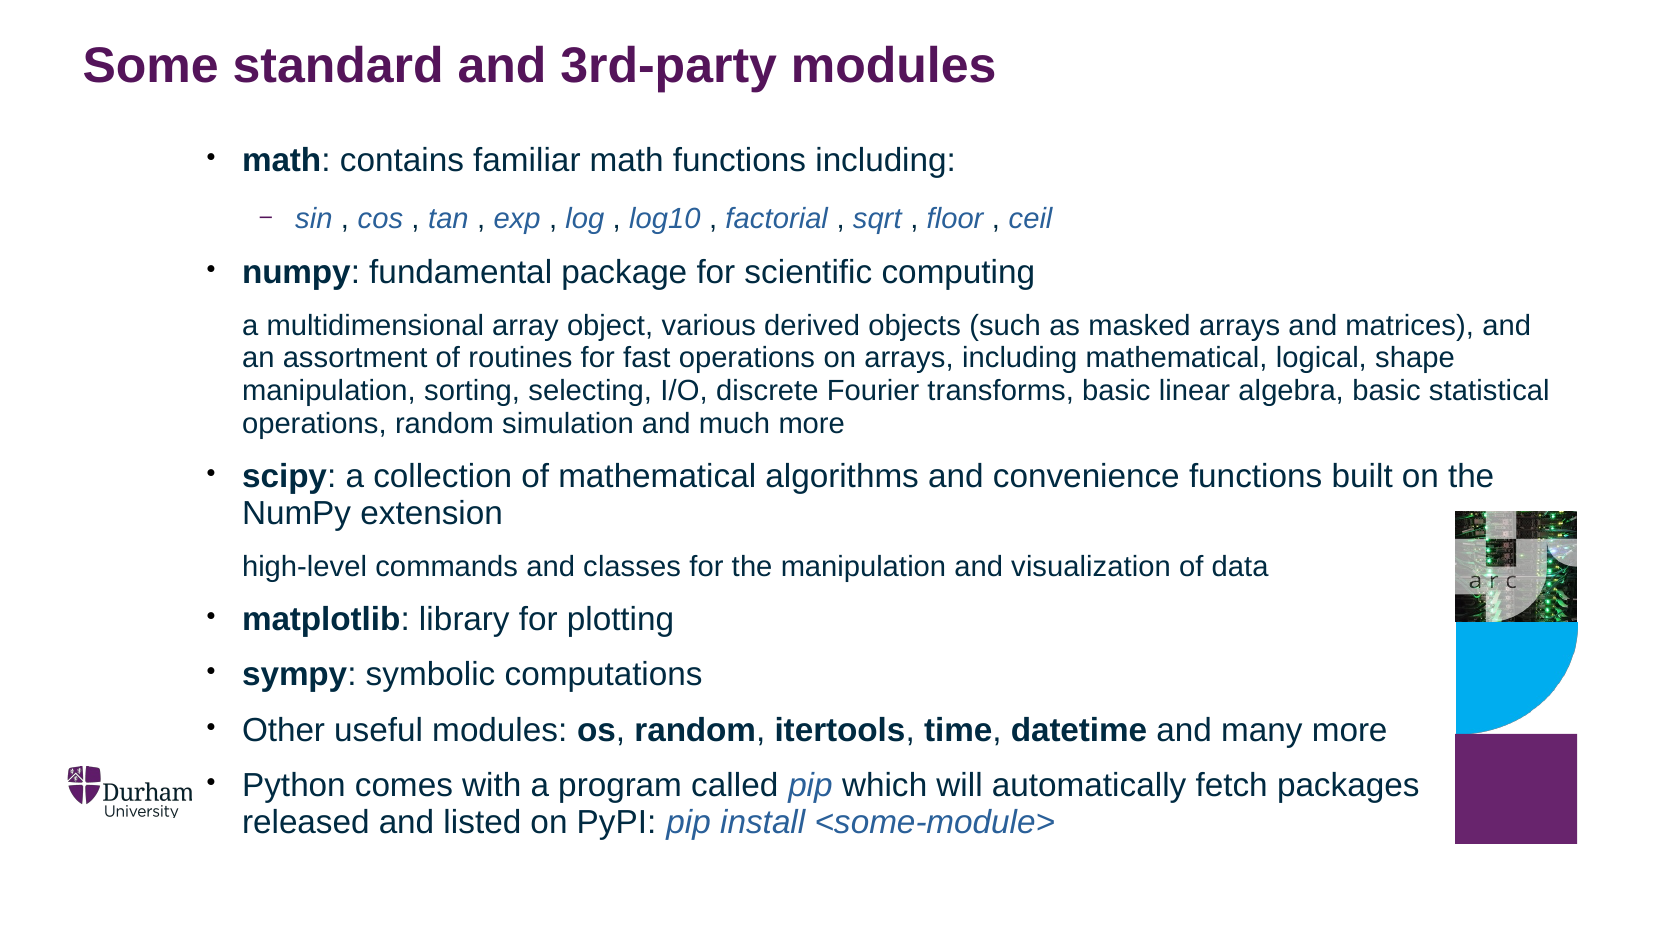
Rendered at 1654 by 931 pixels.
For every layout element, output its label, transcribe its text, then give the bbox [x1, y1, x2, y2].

picture [1571, 511, 1577, 621]
picture [67, 766, 188, 818]
picture [1571, 637, 1578, 733]
list math: contains familiar math functions including: sin , cos , tan , exp , log , log10 , factorial , sqrt , floor , ceil numpy: fundamental package for scientific computing a multidimensional array object, various derived objects (such as masked arrays and matrices), and an assortment of routines for fast operations on arrays, including mathematical, logical, shape manipulation, sorting, selecting, I/O, discrete Fourier transforms, basic linear algebra, basic statistical operations, random simulation and much more scipy: a collection of mathematical algorithms and convenience functions built on the NumPy extension high-level commands and classes for the manipulation and visualization of data matplotlib: library for plotting sympy: symbolic computations Other useful modules: os, random, itertools, time, datetime and many more Python comes with a program called pip which will automatically fetch packages released and listed on PyPI: pip install <some-module> [188, 141, 1571, 841]
title Some standard and 3rd-party modules [82, 37, 1571, 93]
